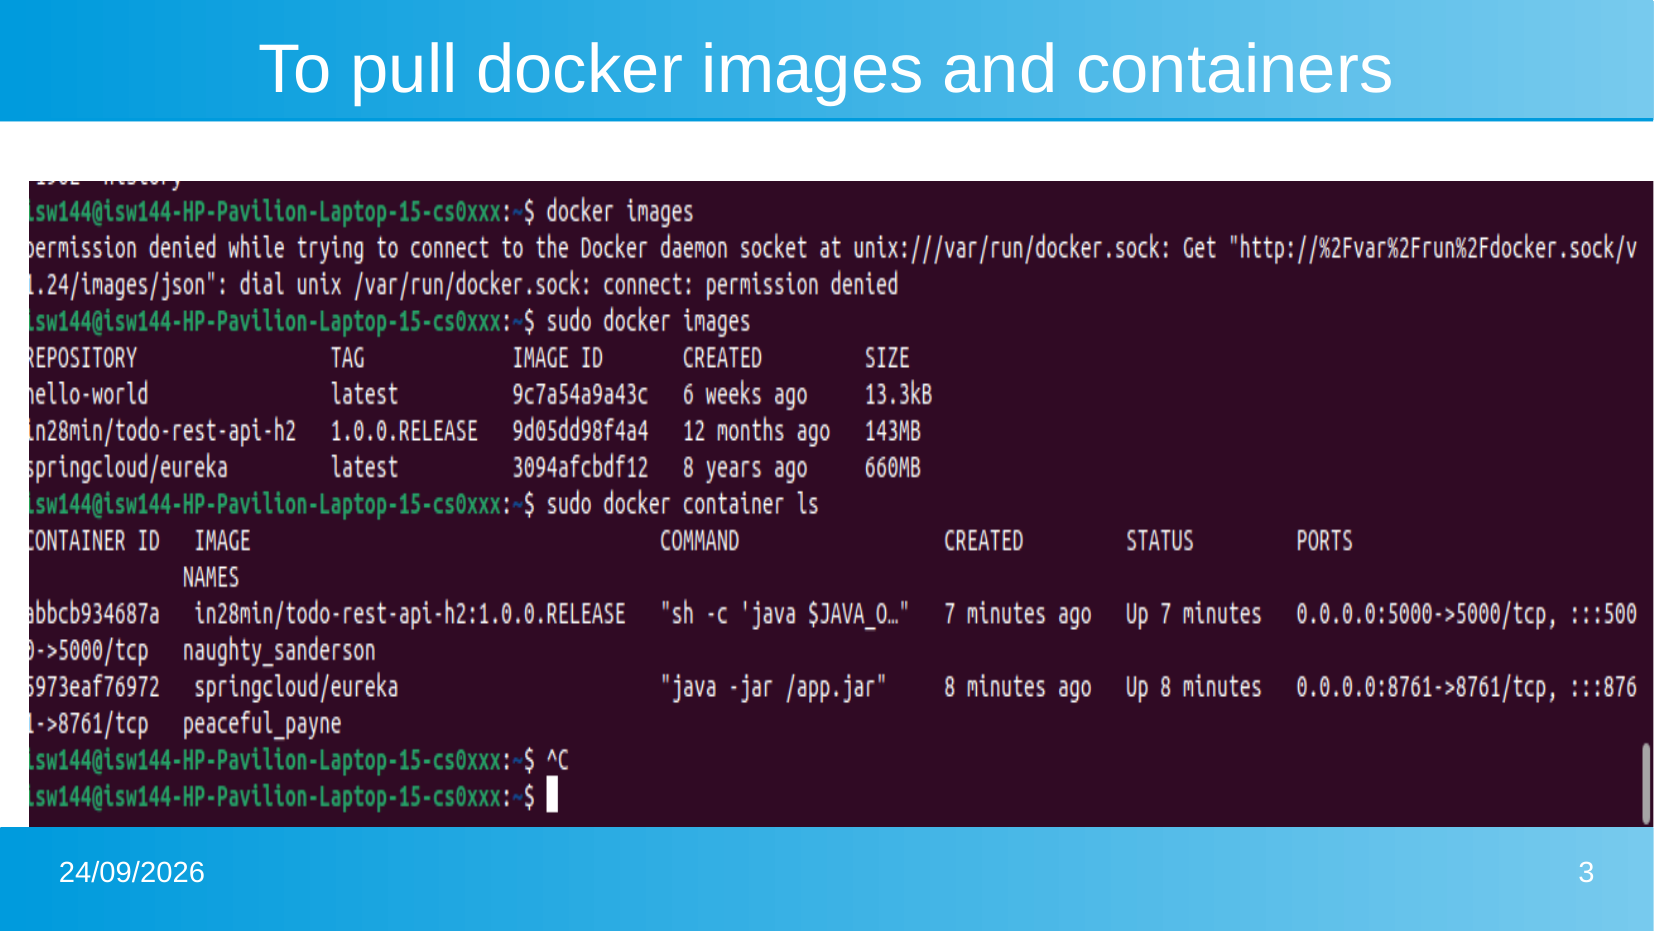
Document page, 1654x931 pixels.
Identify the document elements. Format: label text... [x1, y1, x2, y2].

picture [29, 181, 1654, 827]
title To pull docker images and containers [59, 29, 1595, 108]
